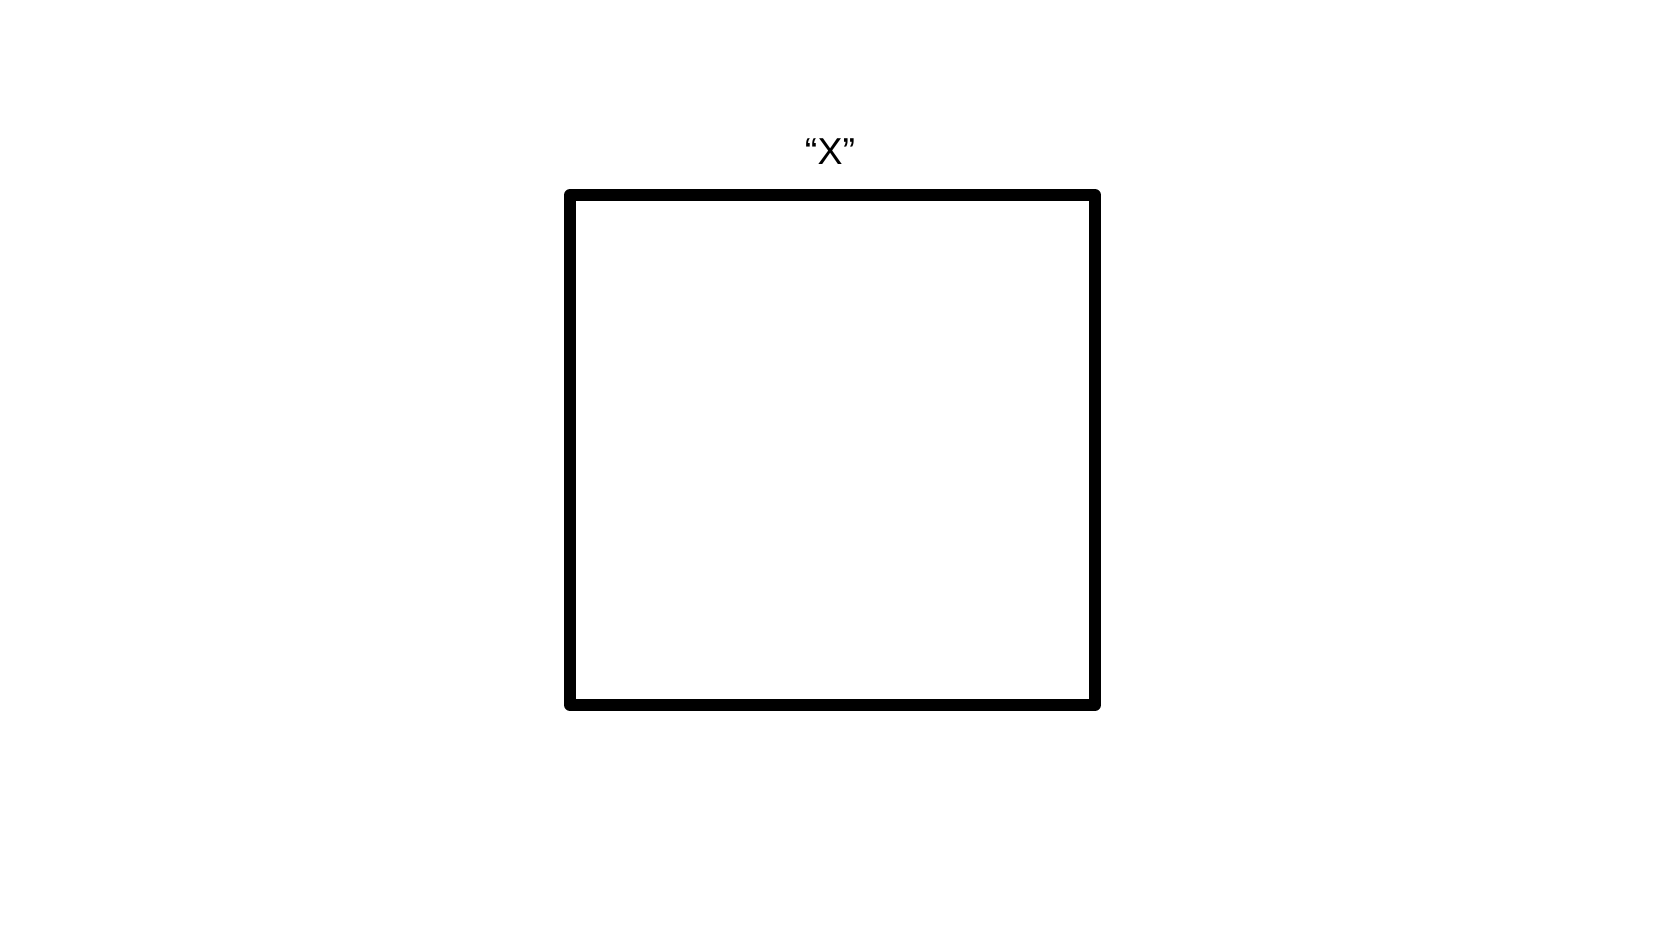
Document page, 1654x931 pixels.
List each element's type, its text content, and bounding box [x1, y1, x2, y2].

text_box “X” [790, 123, 871, 181]
text_box [570, 195, 1096, 706]
